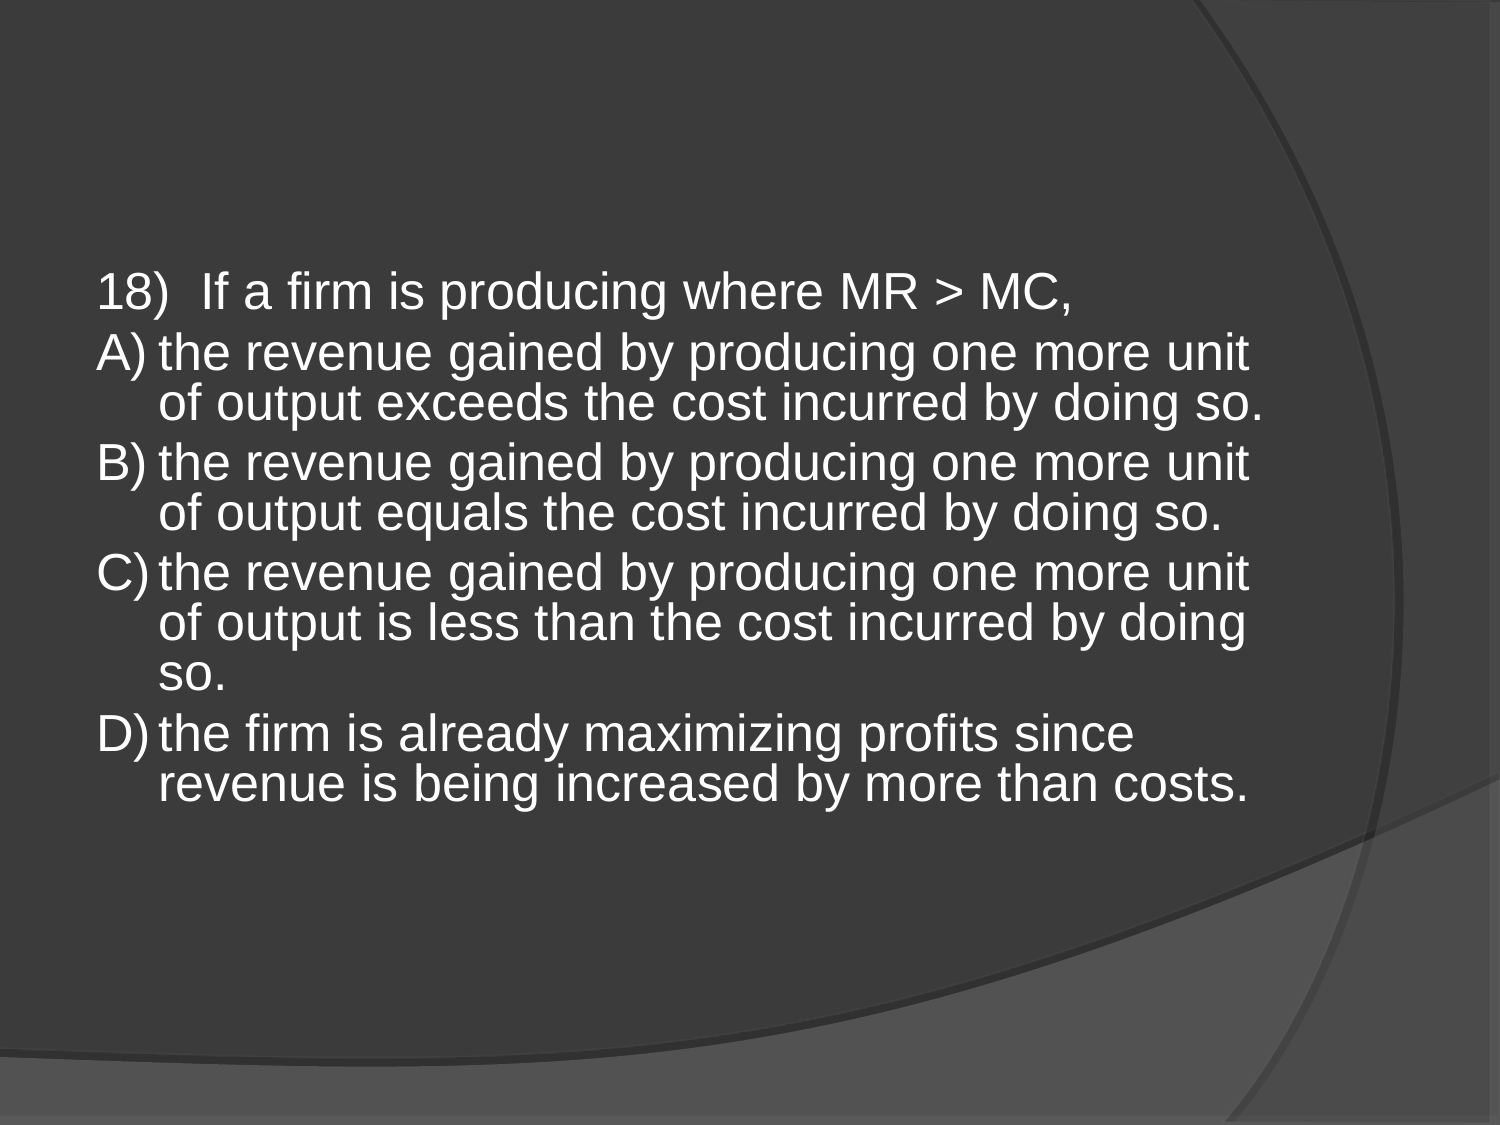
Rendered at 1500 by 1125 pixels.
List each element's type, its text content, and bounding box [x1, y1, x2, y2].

list 18) If a firm is producing where MR > MC, A) the revenue gained by producing one more unit of output exceeds the cost incurred by doing so. B) the revenue gained by producing one more unit of output equals the cost incurred by doing so. C) the revenue gained by producing one more unit of output is less than the cost incurred by doing so. D) the firm is already maximizing profits since revenue is being increased by more than costs. [75, 262, 1300, 1005]
